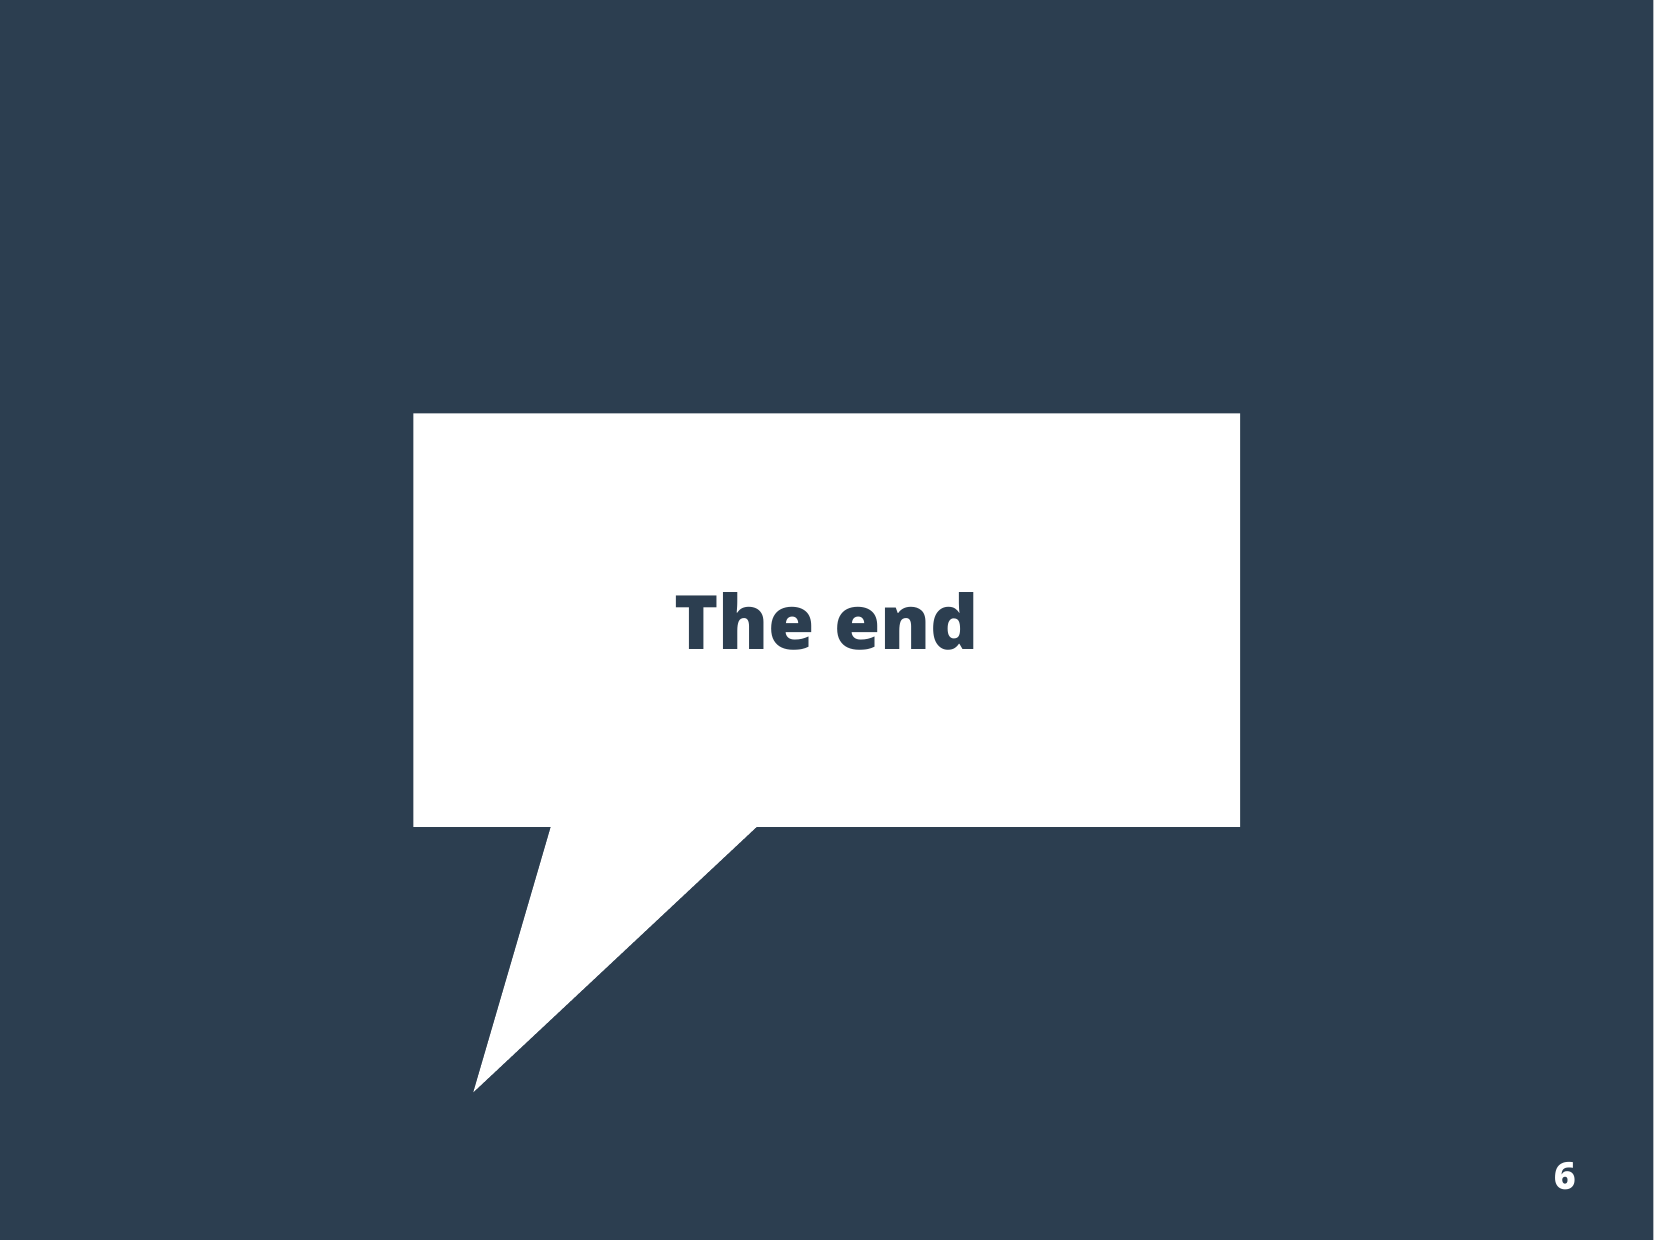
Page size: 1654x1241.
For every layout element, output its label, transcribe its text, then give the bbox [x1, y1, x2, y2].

title The end [442, 442, 1211, 798]
